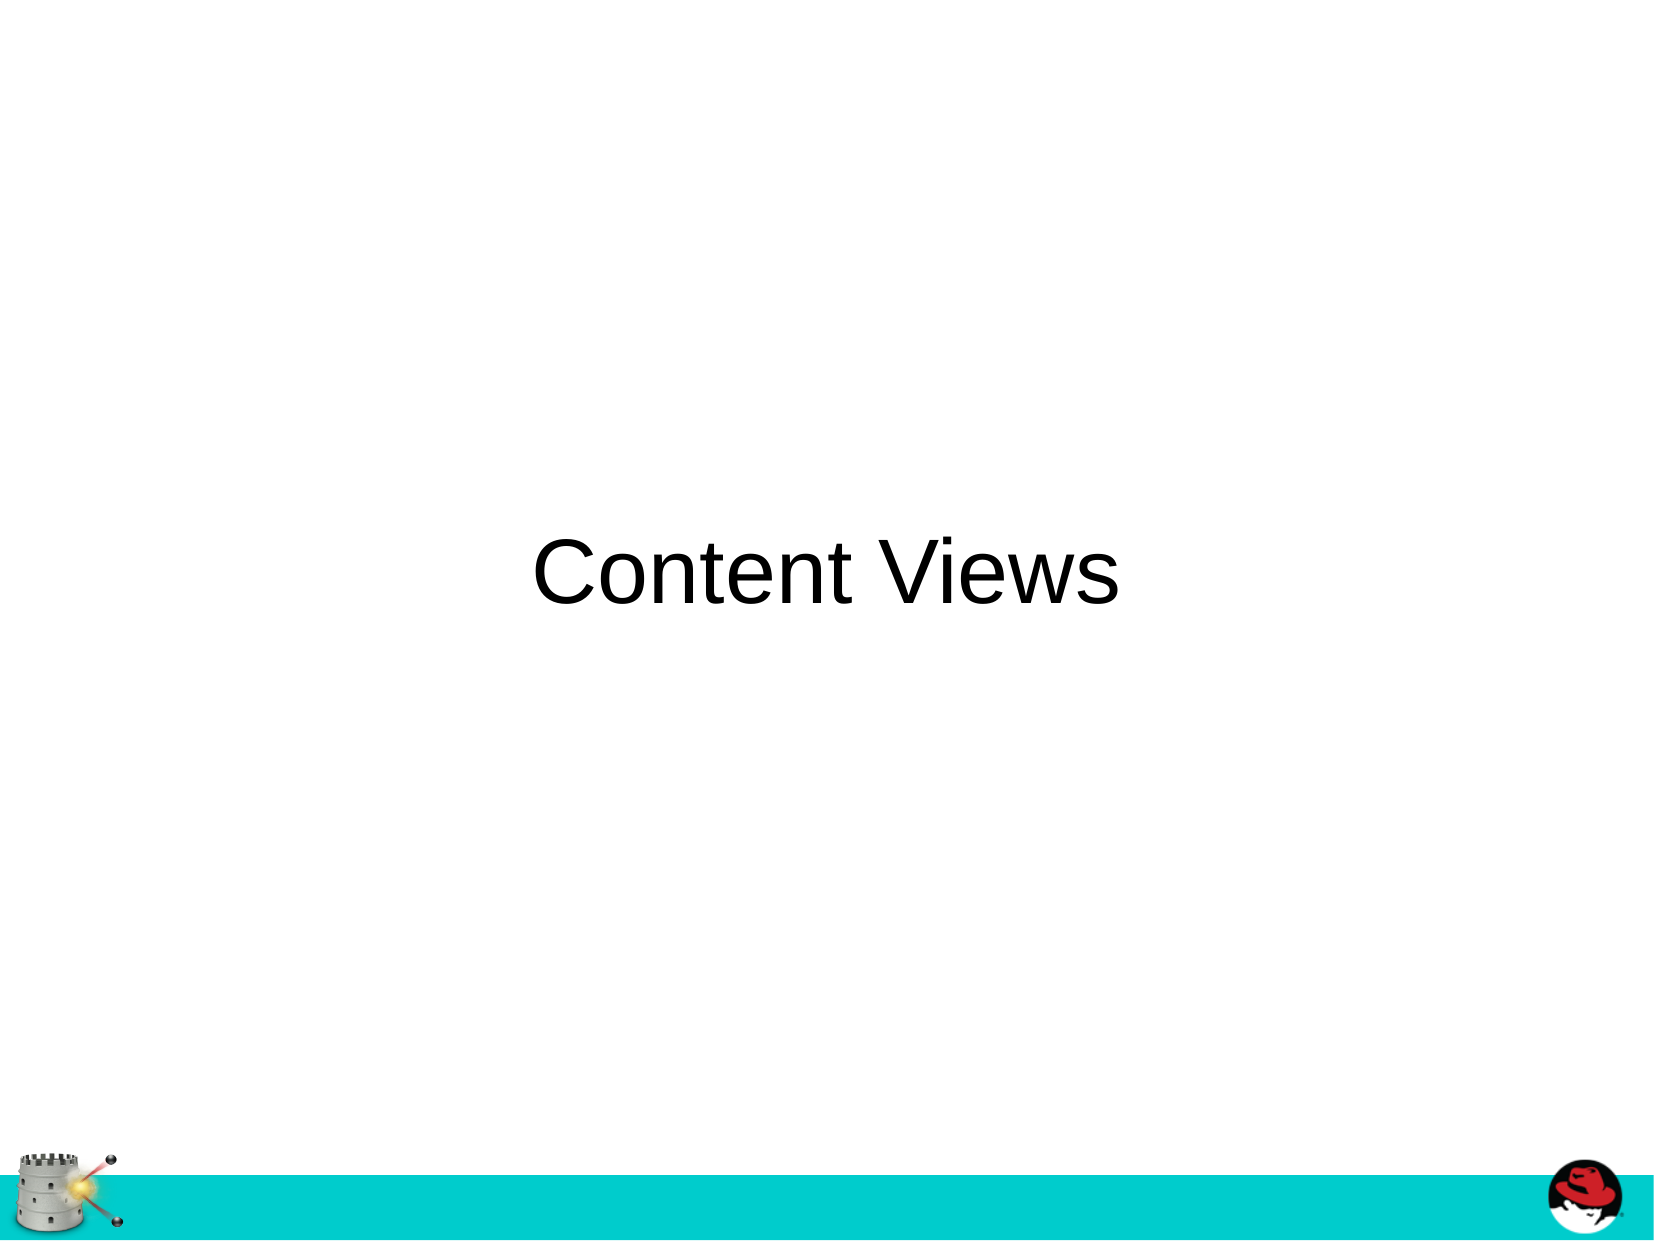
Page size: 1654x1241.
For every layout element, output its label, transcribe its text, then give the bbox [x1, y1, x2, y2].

picture [1547, 1157, 1630, 1235]
title Content Views [82, 468, 1571, 676]
picture [5, 1138, 130, 1241]
